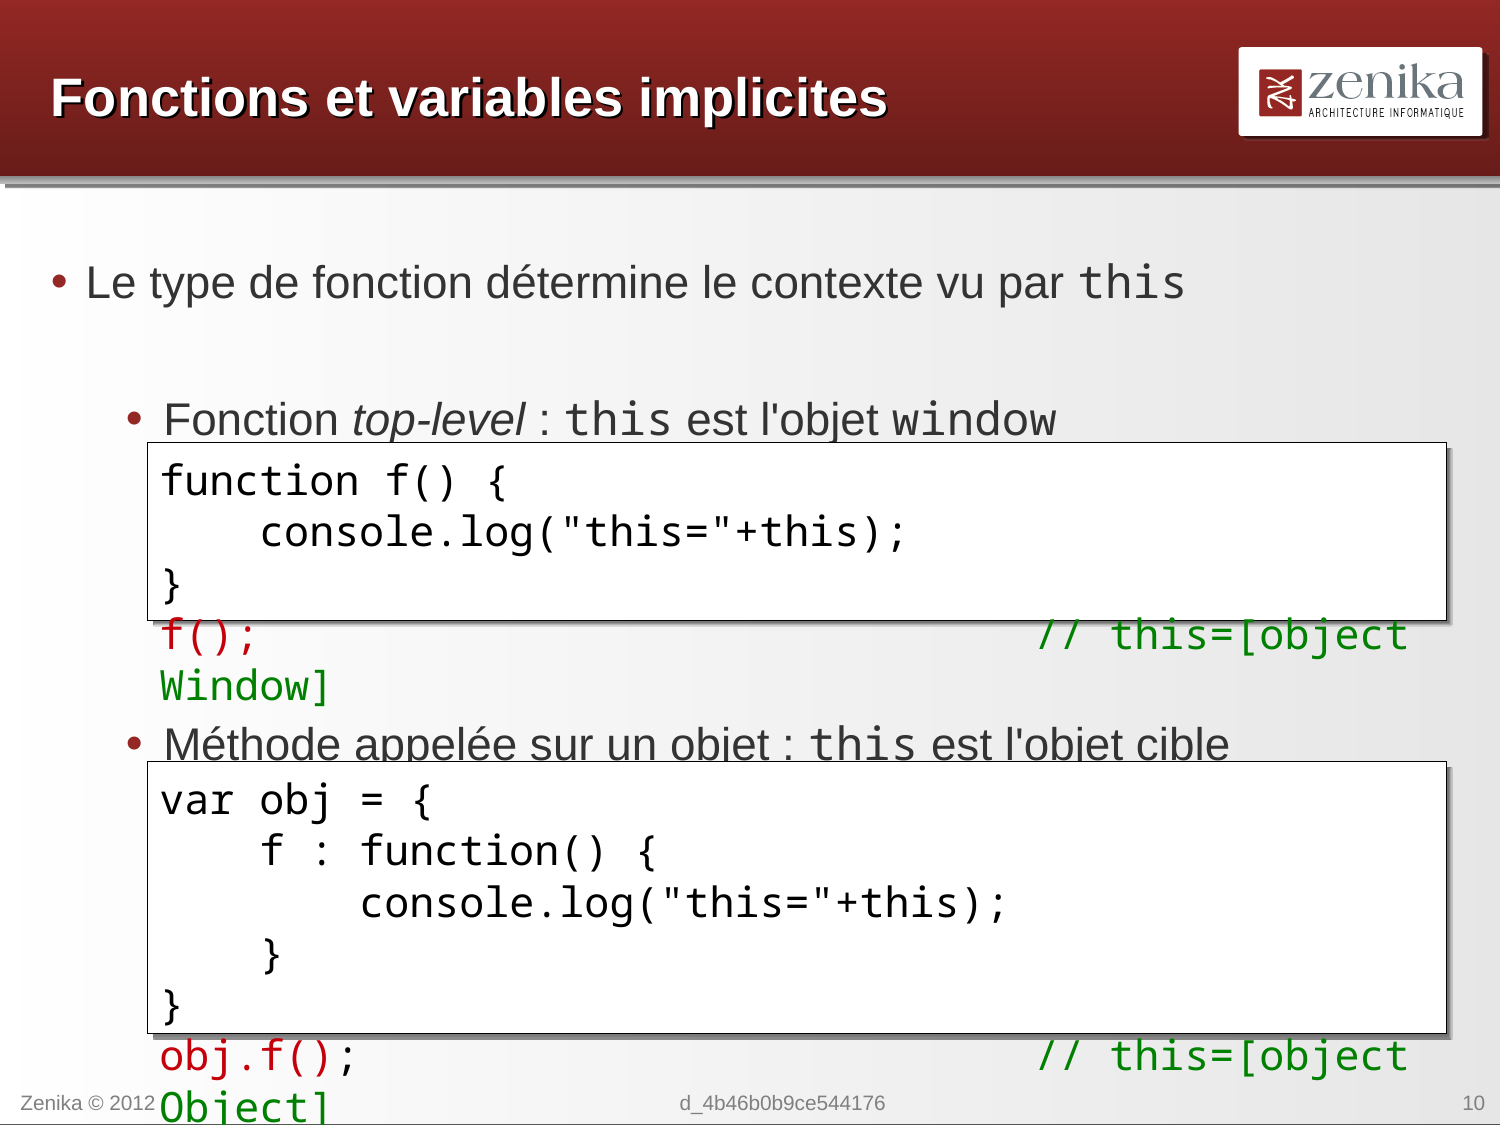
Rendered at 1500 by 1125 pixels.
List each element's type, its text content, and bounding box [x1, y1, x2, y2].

text_box function f() { console.log("this="+this); } f(); // this=[object Window] [147, 442, 1447, 621]
text_box var obj = { f : function() { console.log("this="+this); } } obj.f(); // this=[object Object] [147, 761, 1447, 1034]
picture [1257, 58, 1464, 125]
list Le type de fonction détermine le contexte vu par this Fonction top-level : this est l'objet window Méthode appelée sur un objet : this est l'objet cible [50, 249, 1435, 1079]
title Fonctions et variables implicites [50, 15, 1206, 180]
